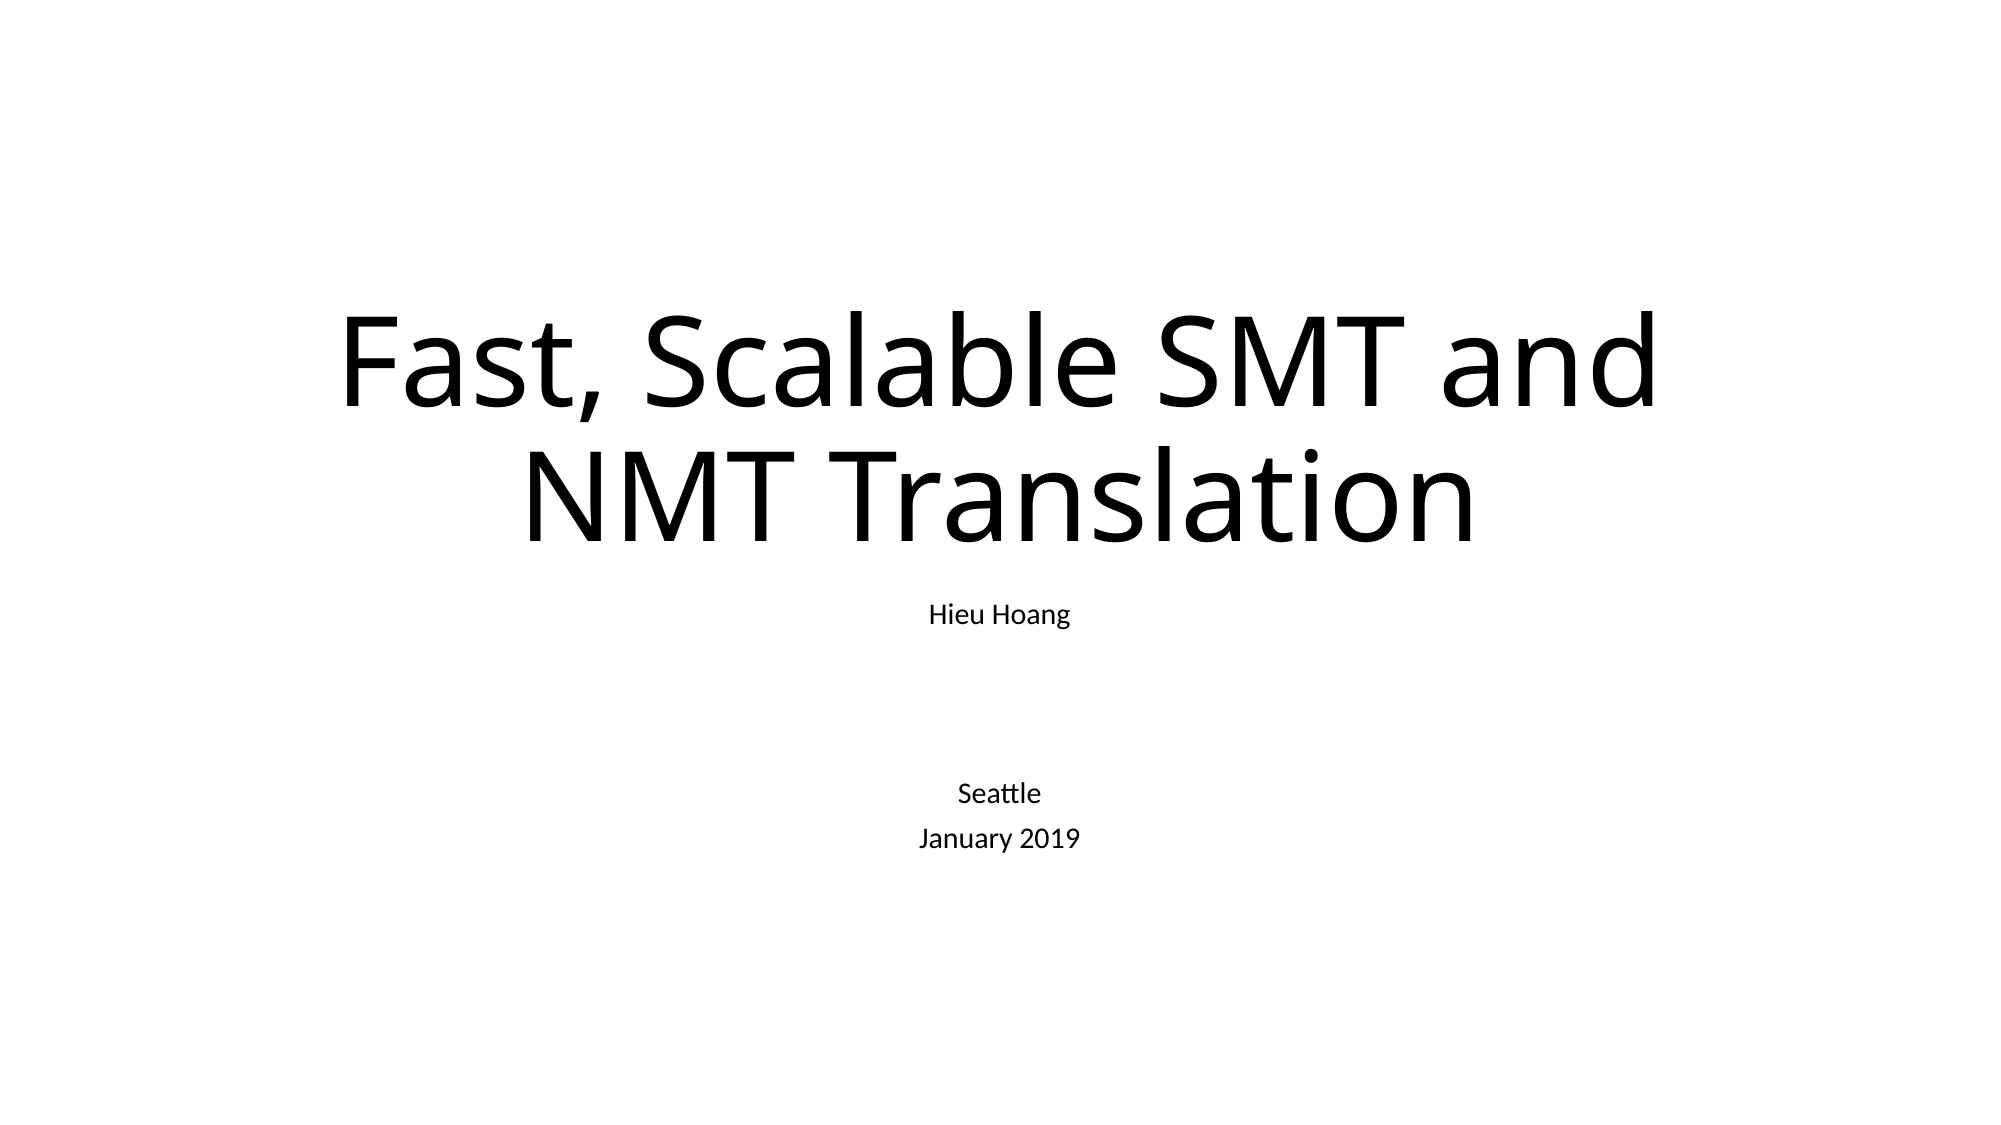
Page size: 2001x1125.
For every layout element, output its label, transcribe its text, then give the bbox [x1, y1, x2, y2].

text_box Fast, Scalable SMT and NMT Translation [249, 184, 1750, 576]
text_box Hieu Hoang Seattle January 2019 [249, 590, 1750, 863]
